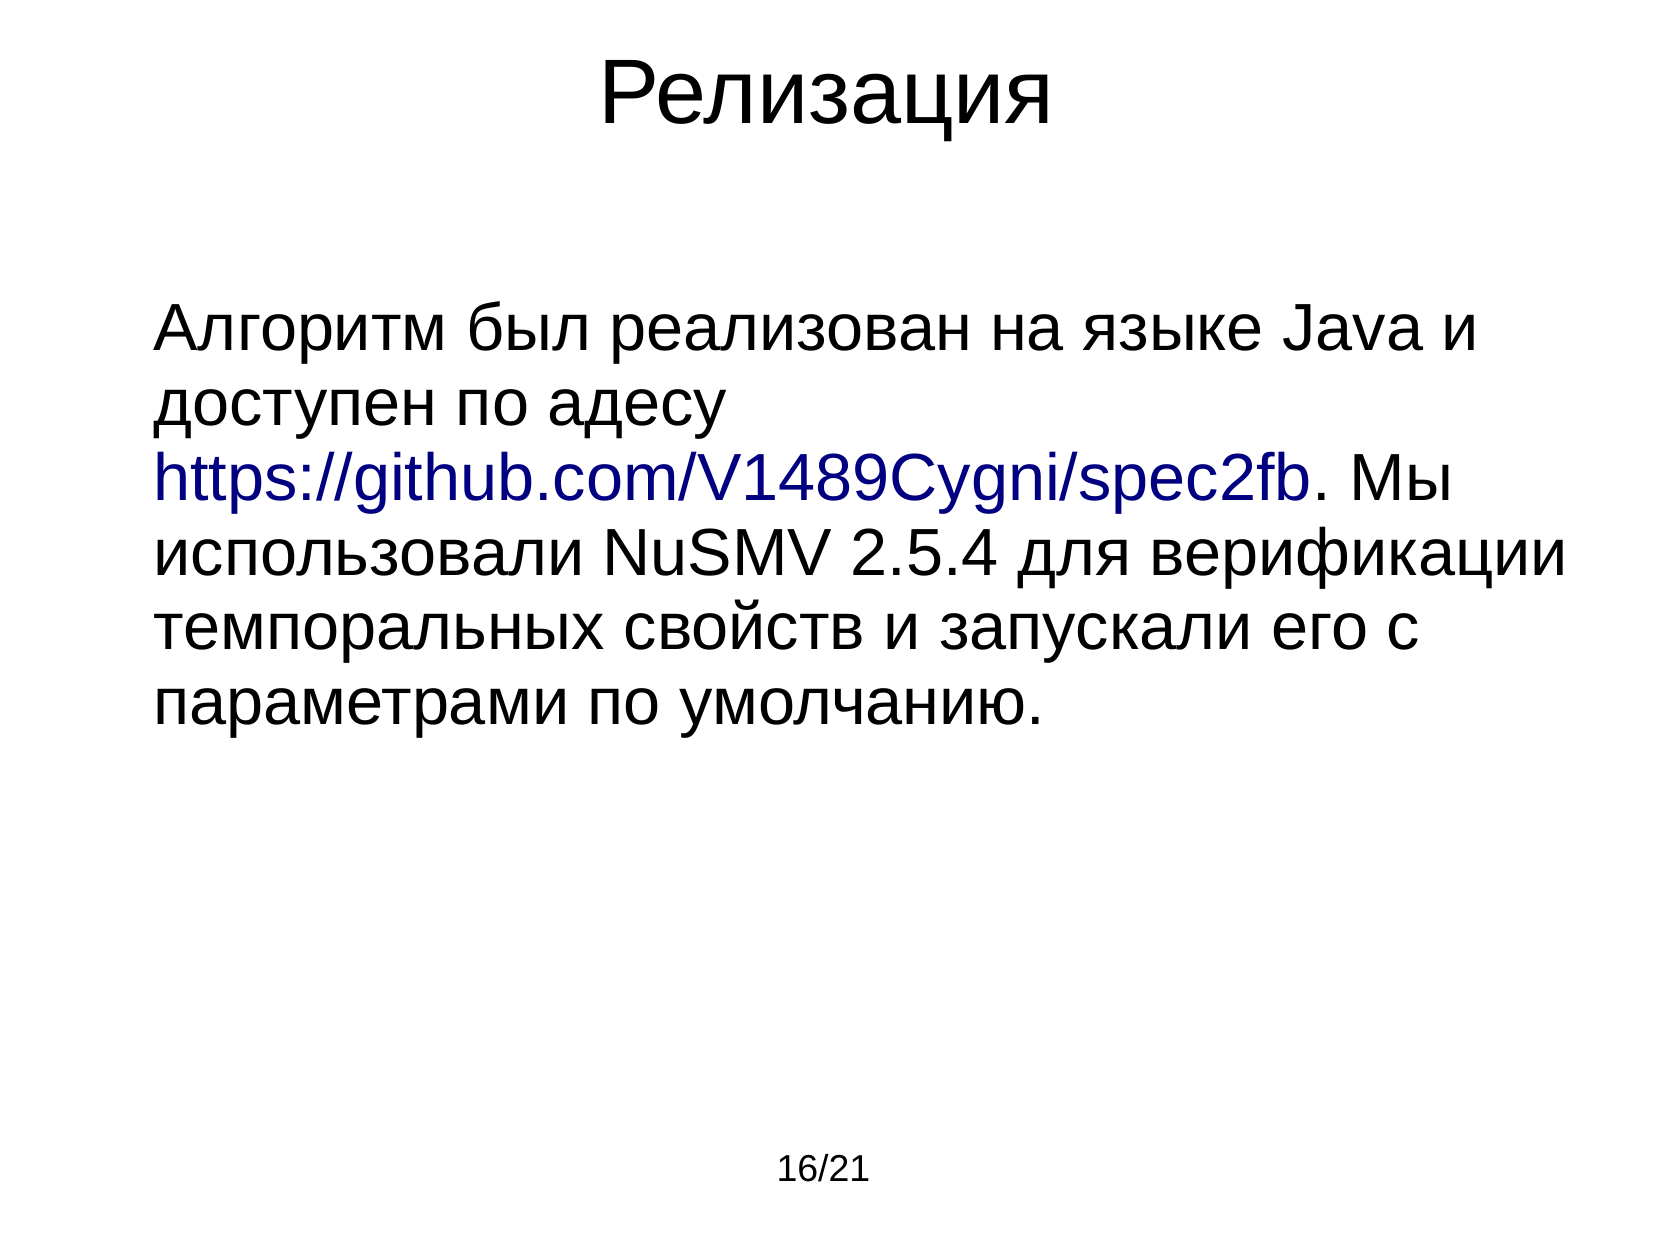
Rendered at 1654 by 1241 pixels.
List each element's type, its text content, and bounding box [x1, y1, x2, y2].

list Алгоритм был реализован на языке Java и доступен по адесу https://github.com/V1489Cygni/spec2fb. Мы использовали NuSMV 2.5.4 для верификации темпоральных свойств и запускали его с параметрами по умолчанию. [82, 290, 1571, 1010]
title Релизация [82, 0, 1571, 196]
text_box 16/21 [761, 1140, 886, 1197]
